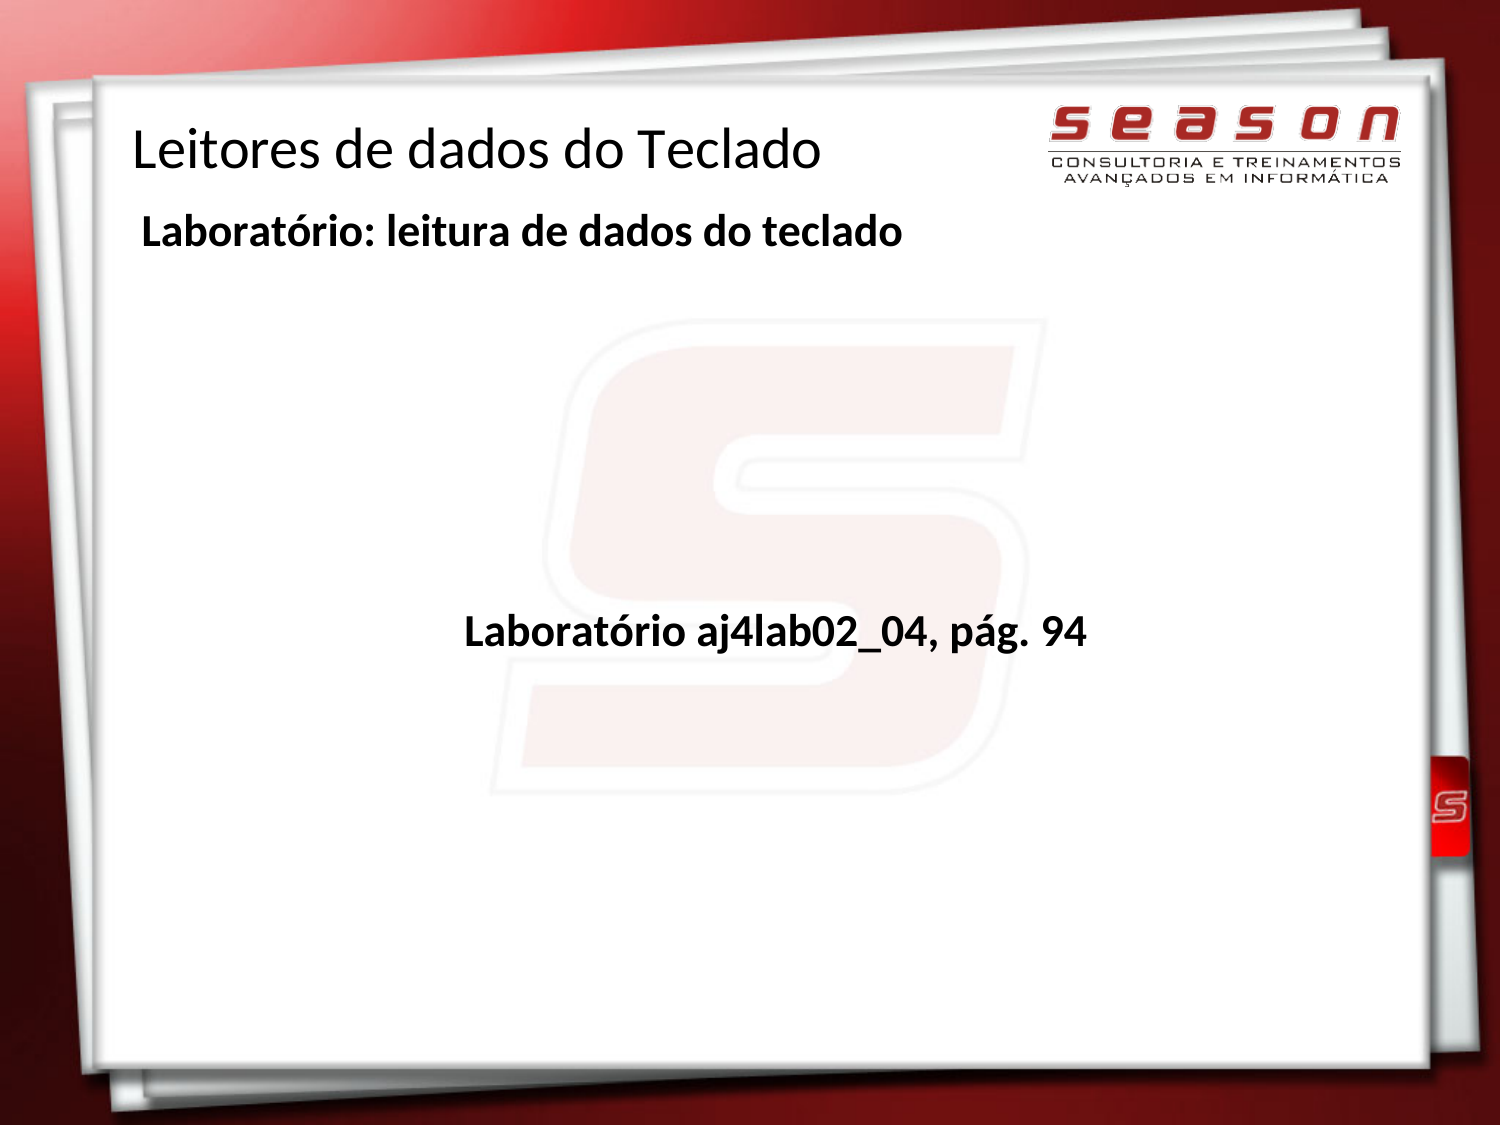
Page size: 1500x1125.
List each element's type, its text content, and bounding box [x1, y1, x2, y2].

text_box Laboratório: leitura de dados do teclado [141, 200, 1240, 256]
title Leitores de dados do Teclado [118, 33, 1394, 257]
text_box Laboratório aj4lab02_04, pág. 94 [207, 375, 1328, 880]
picture [0, 0, 1500, 1125]
